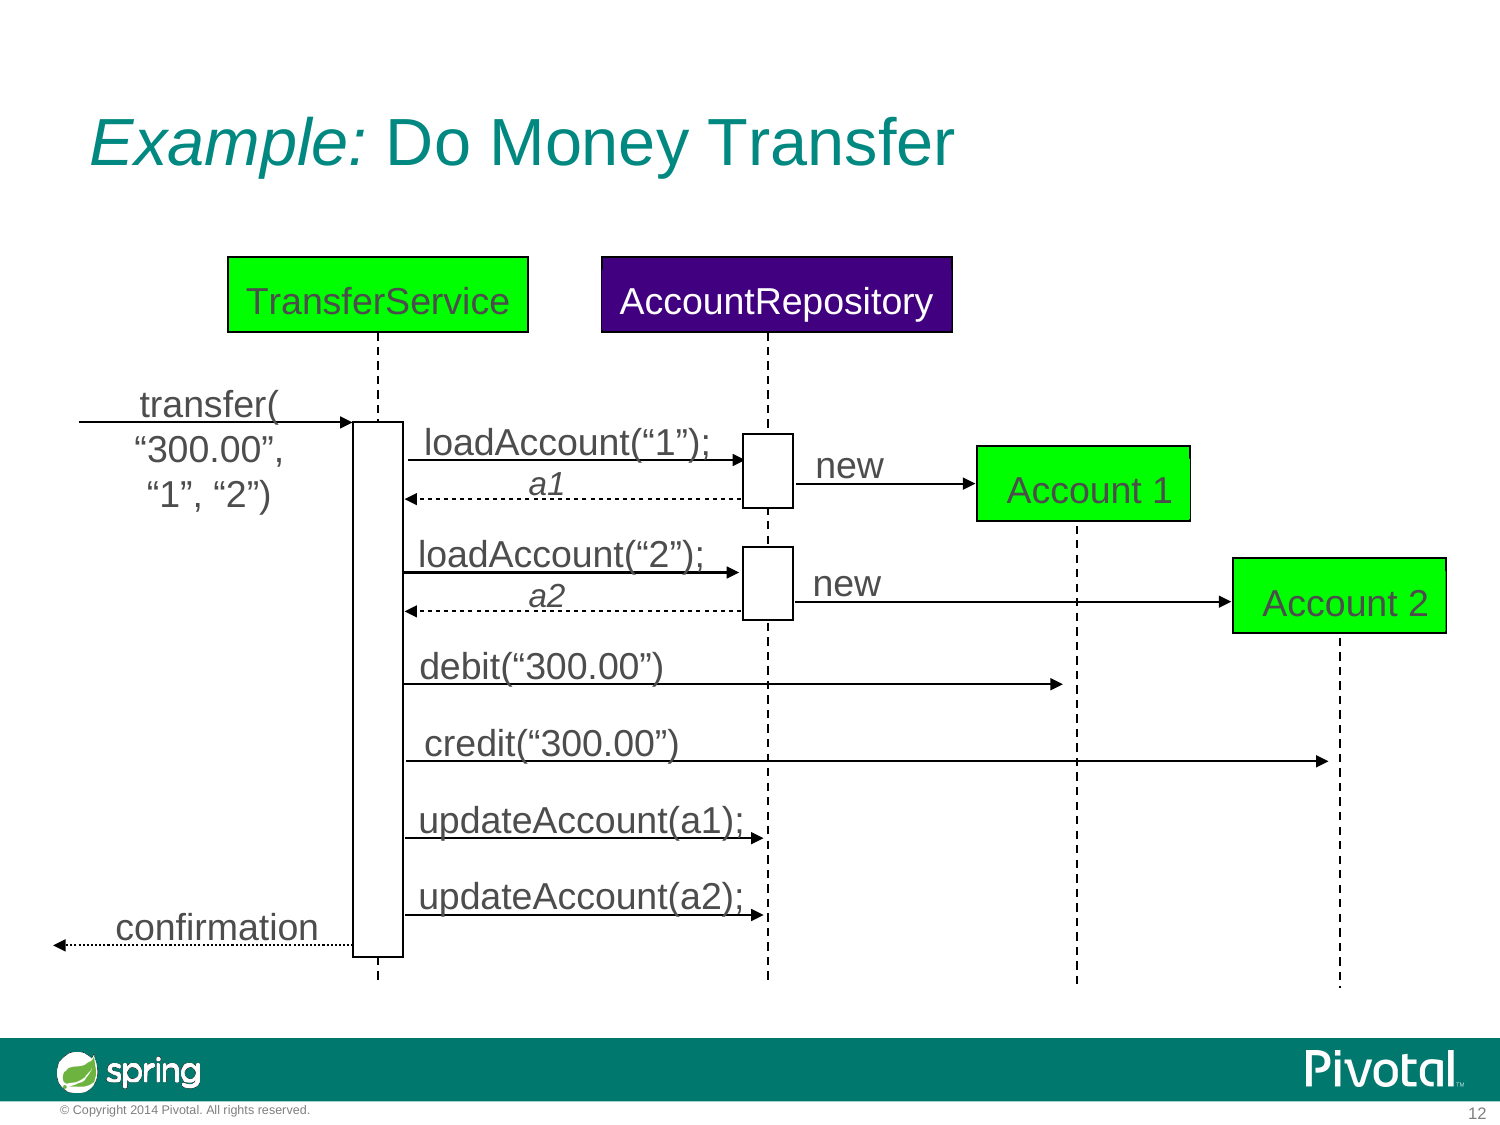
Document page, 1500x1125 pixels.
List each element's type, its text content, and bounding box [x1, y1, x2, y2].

text_box [977, 446, 1190, 522]
title Example: Do Money Transfer [75, 45, 1426, 233]
text_box loadAccount(“1”); [377, 409, 766, 471]
text_box [1258, 558, 1446, 570]
text_box AccountRepository [601, 269, 952, 331]
text_box [601, 257, 952, 269]
text_box transfer( “300.00”, “1”, “2”) [53, 372, 366, 523]
text_box new [779, 433, 987, 494]
text_box a2 [513, 566, 581, 622]
text_box Account 1 [989, 458, 1190, 520]
text_box credit(“300.00”) [377, 711, 1403, 772]
text_box [353, 422, 404, 957]
text_box new [793, 551, 1258, 613]
text_box [742, 434, 793, 508]
text_box debit(“300.00”) [404, 634, 1117, 695]
text_box [1233, 613, 1446, 634]
text_box a1 [513, 454, 581, 510]
text_box [742, 546, 793, 621]
text_box TransferService [228, 269, 528, 331]
text_box [228, 257, 528, 269]
text_box updateAccount(a2); [372, 864, 786, 926]
text_box confirmation [99, 895, 335, 956]
text_box loadAccount(“2”); [371, 522, 760, 583]
text_box Account 2 [1245, 570, 1446, 632]
picture [1306, 1050, 1464, 1087]
picture [32, 1041, 210, 1103]
text_box updateAccount(a1); [372, 788, 786, 849]
